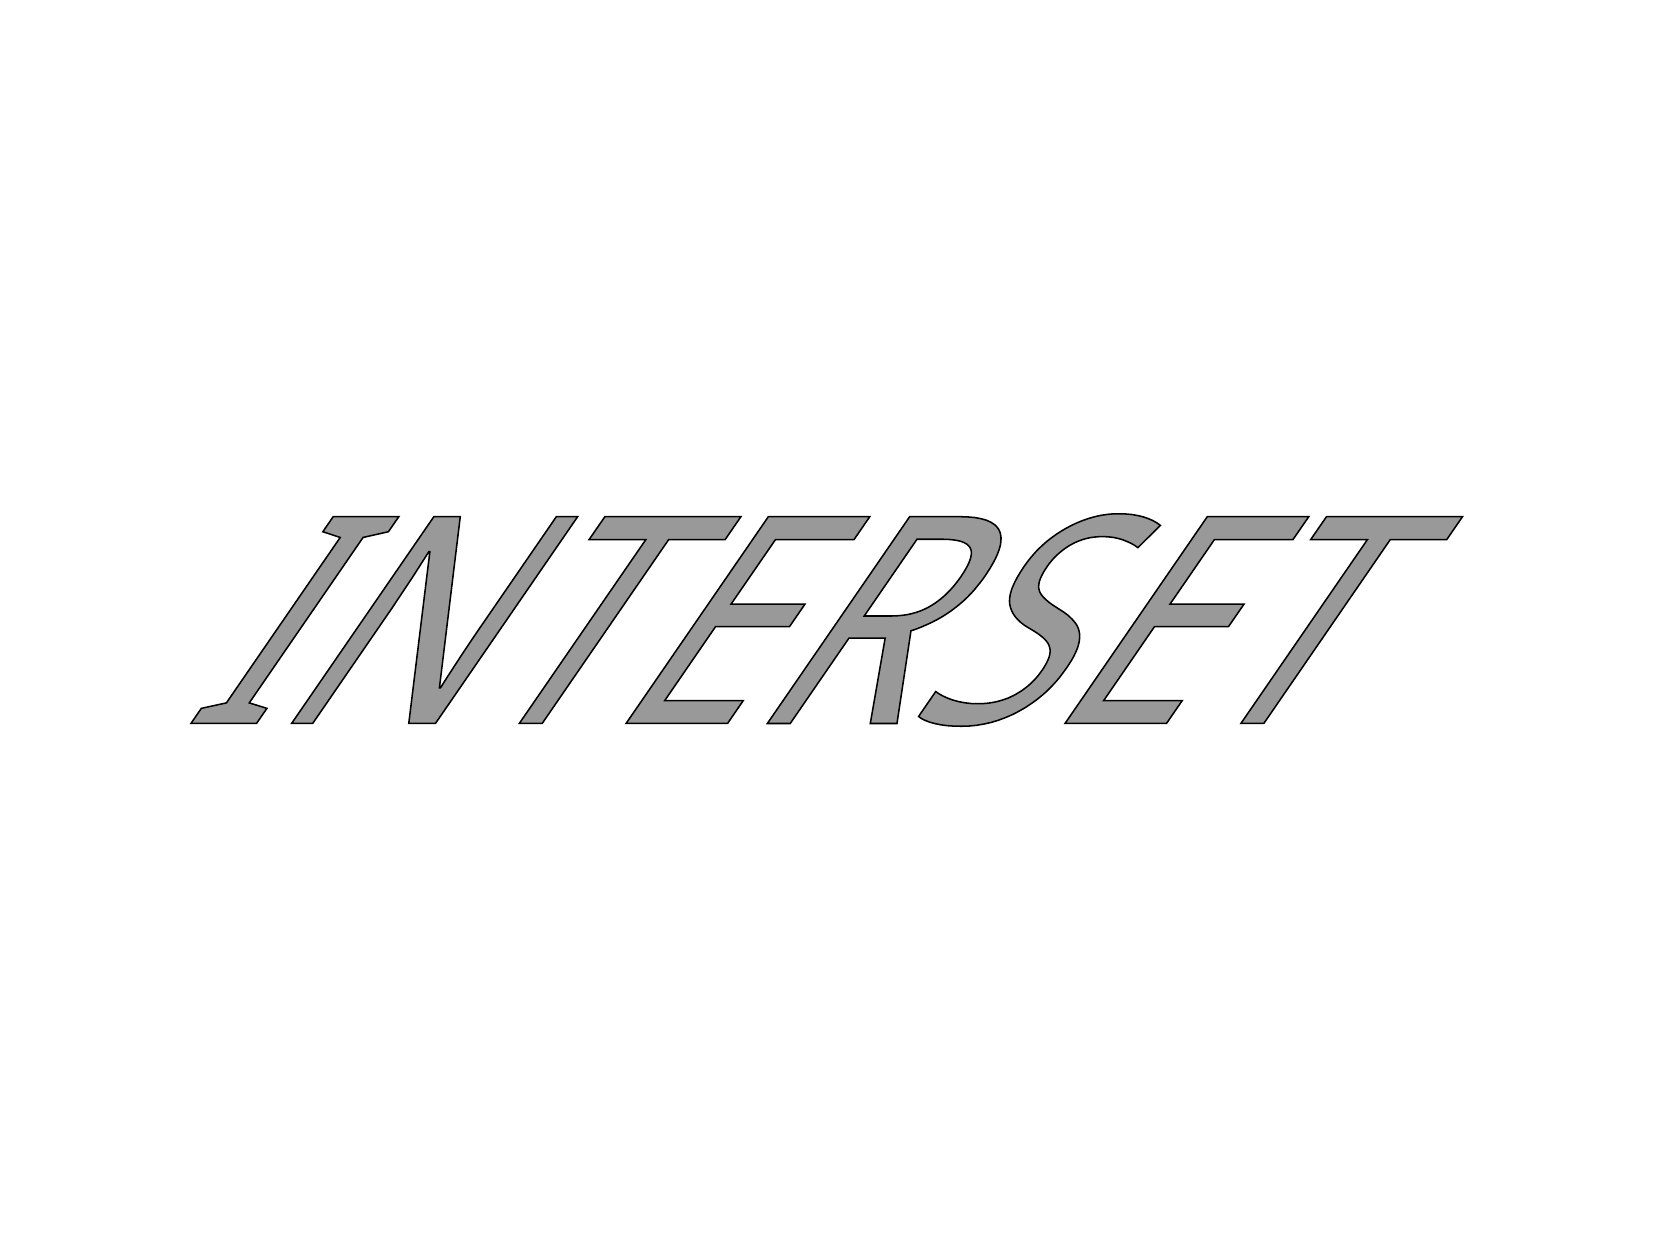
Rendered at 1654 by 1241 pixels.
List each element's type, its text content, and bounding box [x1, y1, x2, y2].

text_box INTERSET [767, 516, 1001, 724]
text_box INTERSET [1240, 516, 1463, 724]
text_box INTERSET [626, 516, 870, 724]
text_box INTERSET [918, 513, 1161, 727]
text_box INTERSET [190, 516, 399, 724]
text_box INTERSET [1065, 516, 1309, 724]
text_box INTERSET [519, 516, 741, 724]
text_box INTERSET [291, 516, 578, 724]
